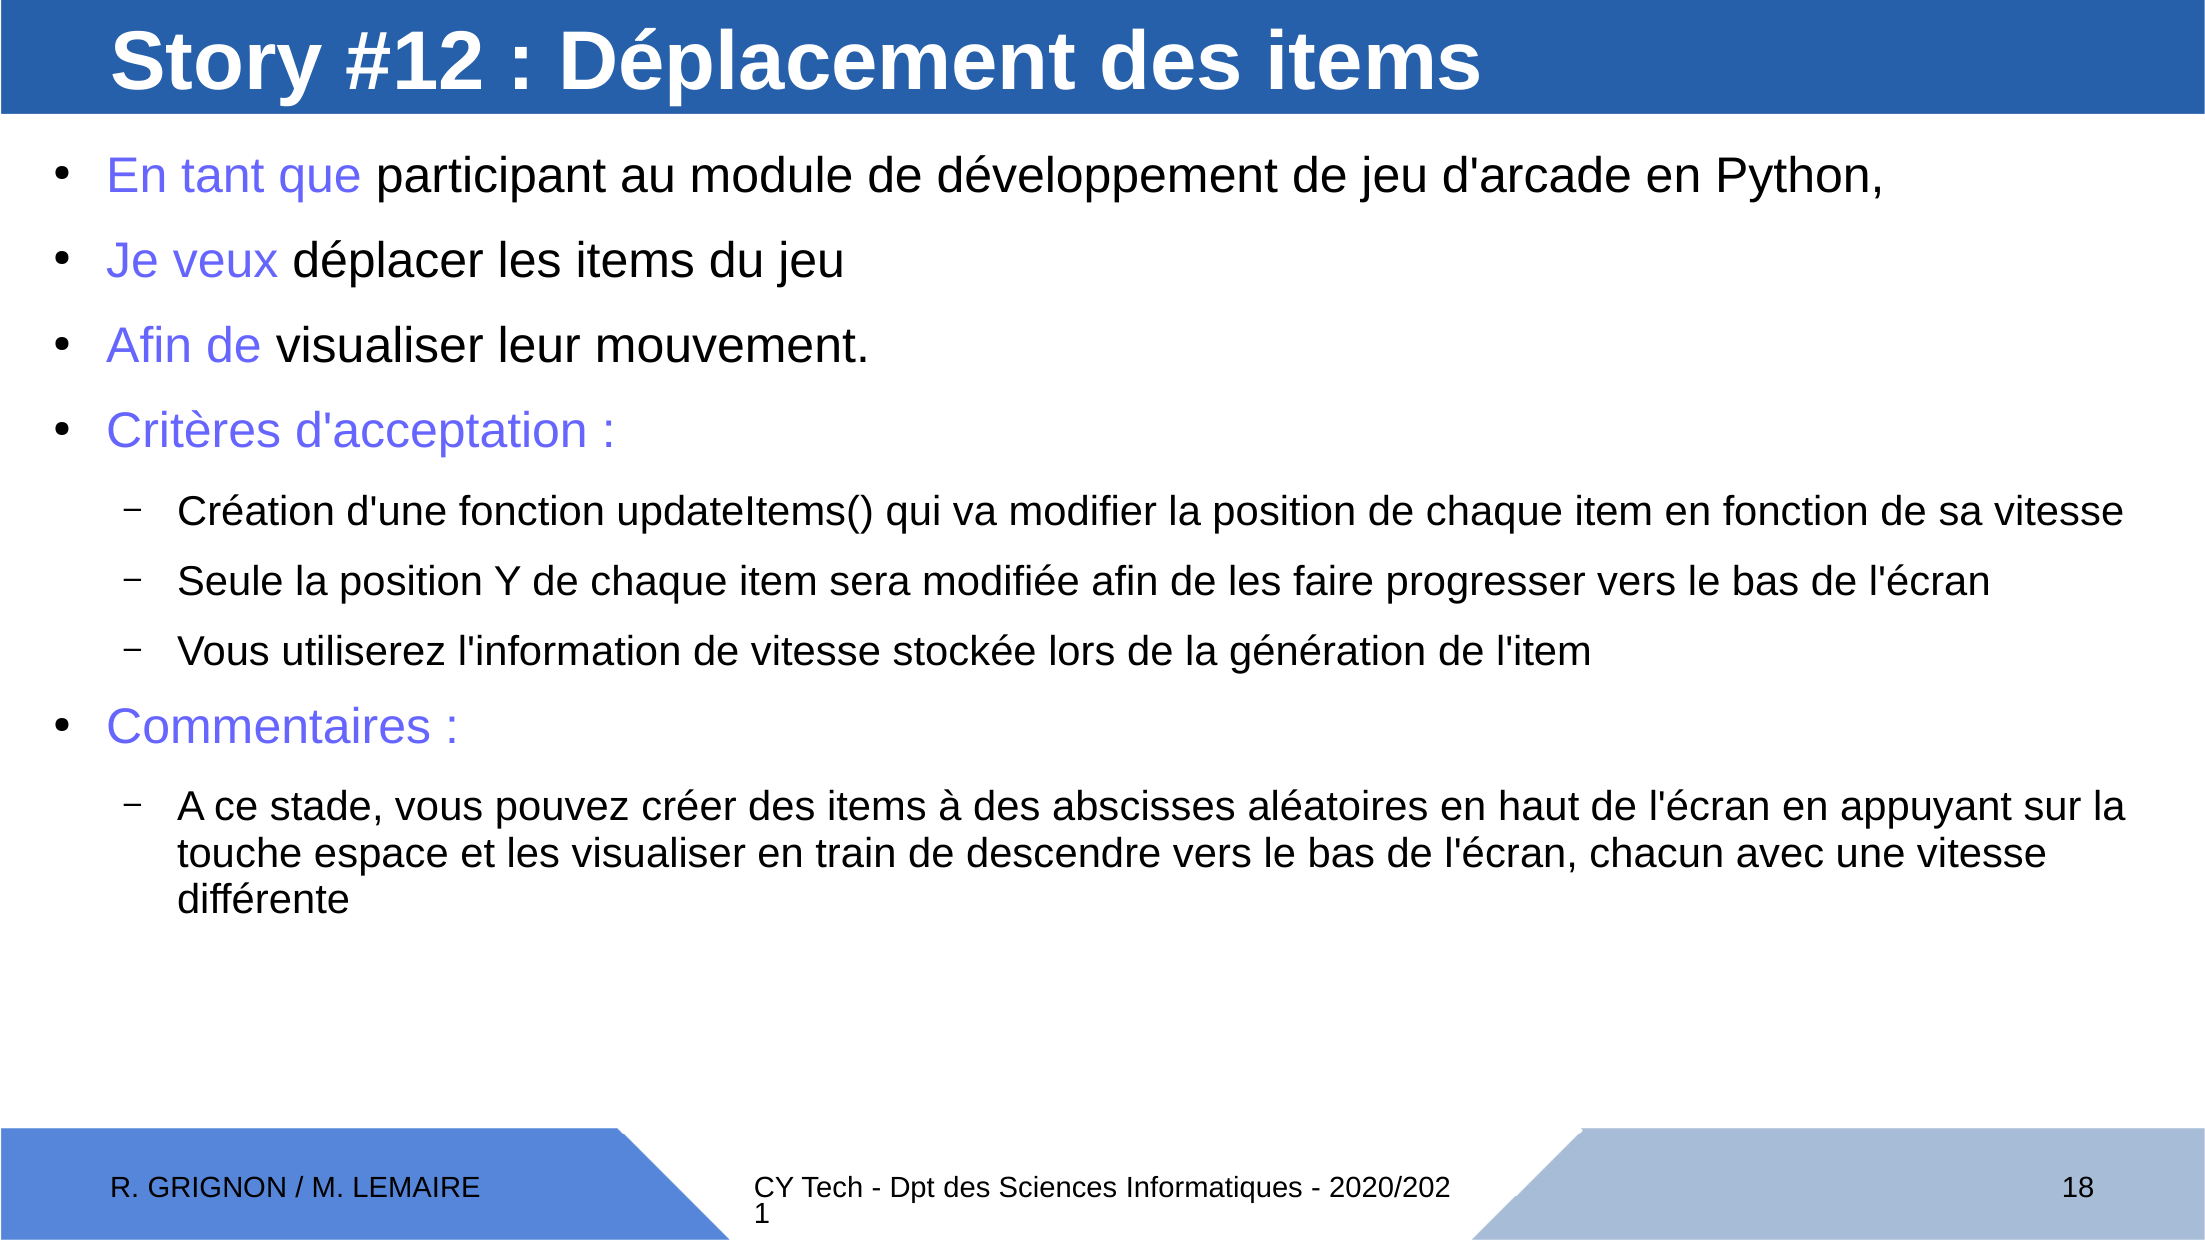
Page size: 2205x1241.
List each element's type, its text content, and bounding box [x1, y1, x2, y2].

title Story #12 : Déplacement des items [110, 49, 2095, 217]
list En tant que participant au module de développement de jeu d'arcade en Python, Je veux déplacer les items du jeu Afin de visualiser leur mouvement. Critères d'acceptation : Création d'une fonction updateItems() qui va modifier la position de chaque item en fonction de sa vitesse Seule la position Y de chaque item sera modifiée afin de les faire progresser vers le bas de l'écran Vous utiliserez l'information de vitesse stockée lors de la génération de l'item Commentaires : A ce stade, vous pouvez créer des items à des abscisses aléatoires en haut de l'écran en appuyant sur la touche espace et les visualiser en train de descendre vers le bas de l'écran, chacun avec une vitesse différente [35, 217, 2186, 1087]
picture [0, 0, 2205, 1241]
